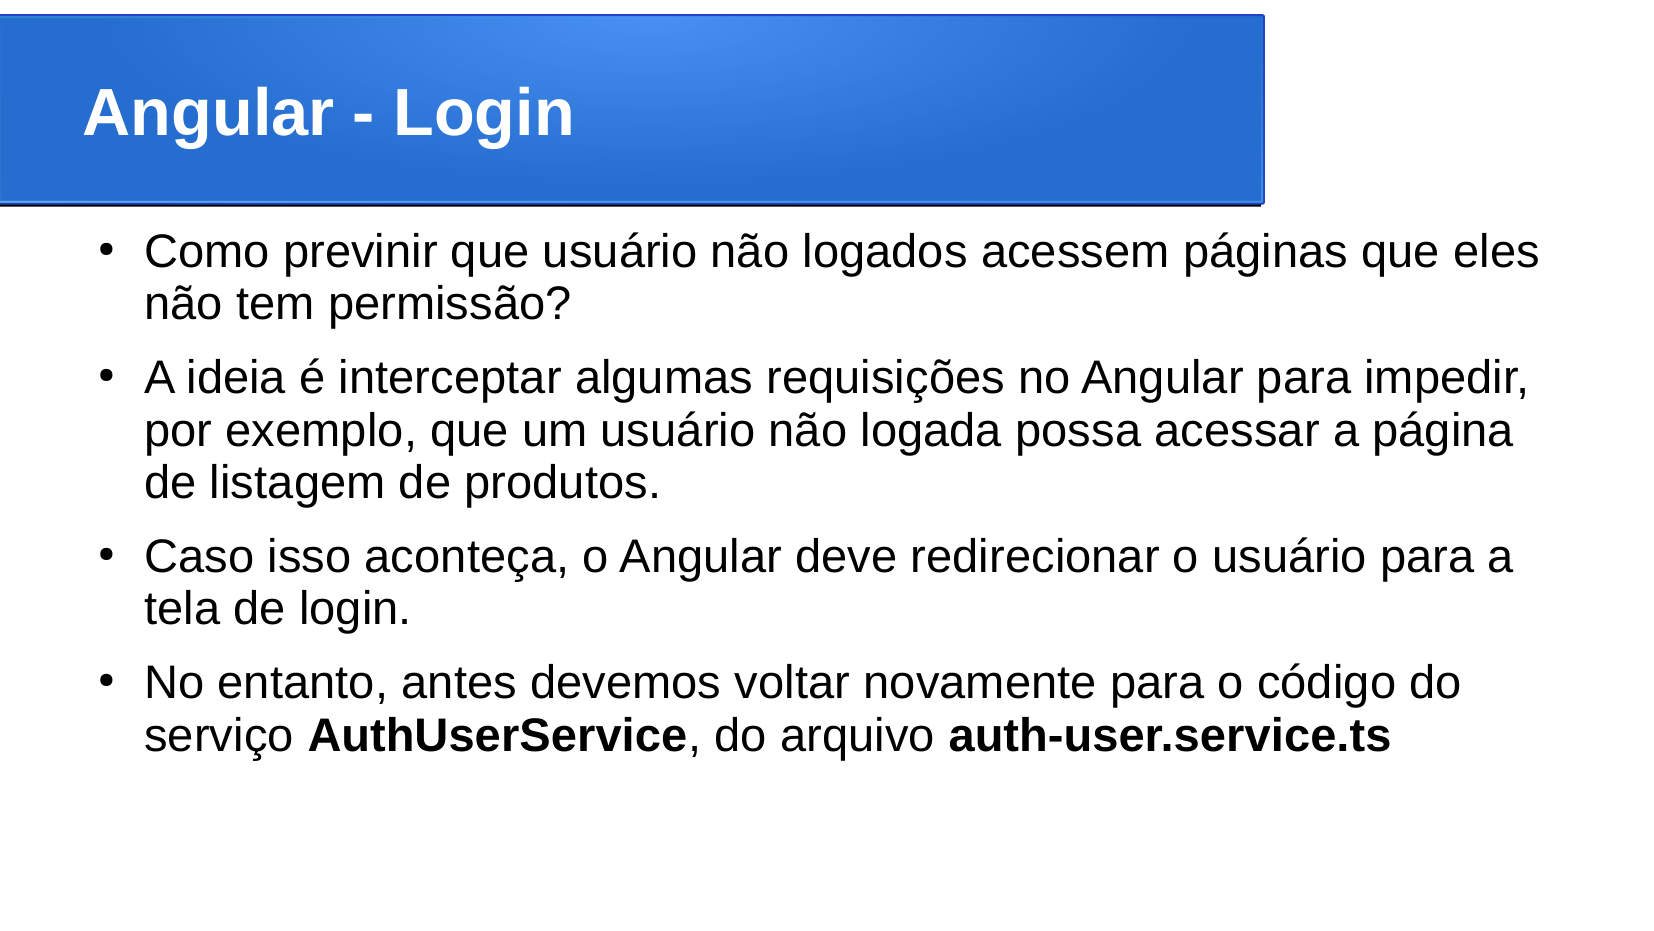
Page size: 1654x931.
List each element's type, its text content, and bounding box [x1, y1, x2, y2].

title Angular - Login [82, 35, 1235, 189]
list Como previnir que usuário não logados acessem páginas que eles não tem permissão? A ideia é interceptar algumas requisições no Angular para impedir, por exemplo, que um usuário não logada possa acessar a página de listagem de produtos. Caso isso aconteça, o Angular deve redirecionar o usuário para a tela de login. No entanto, antes devemos voltar novamente para o código do serviço AuthUserService, do arquivo auth-user.service.ts [82, 224, 1571, 764]
